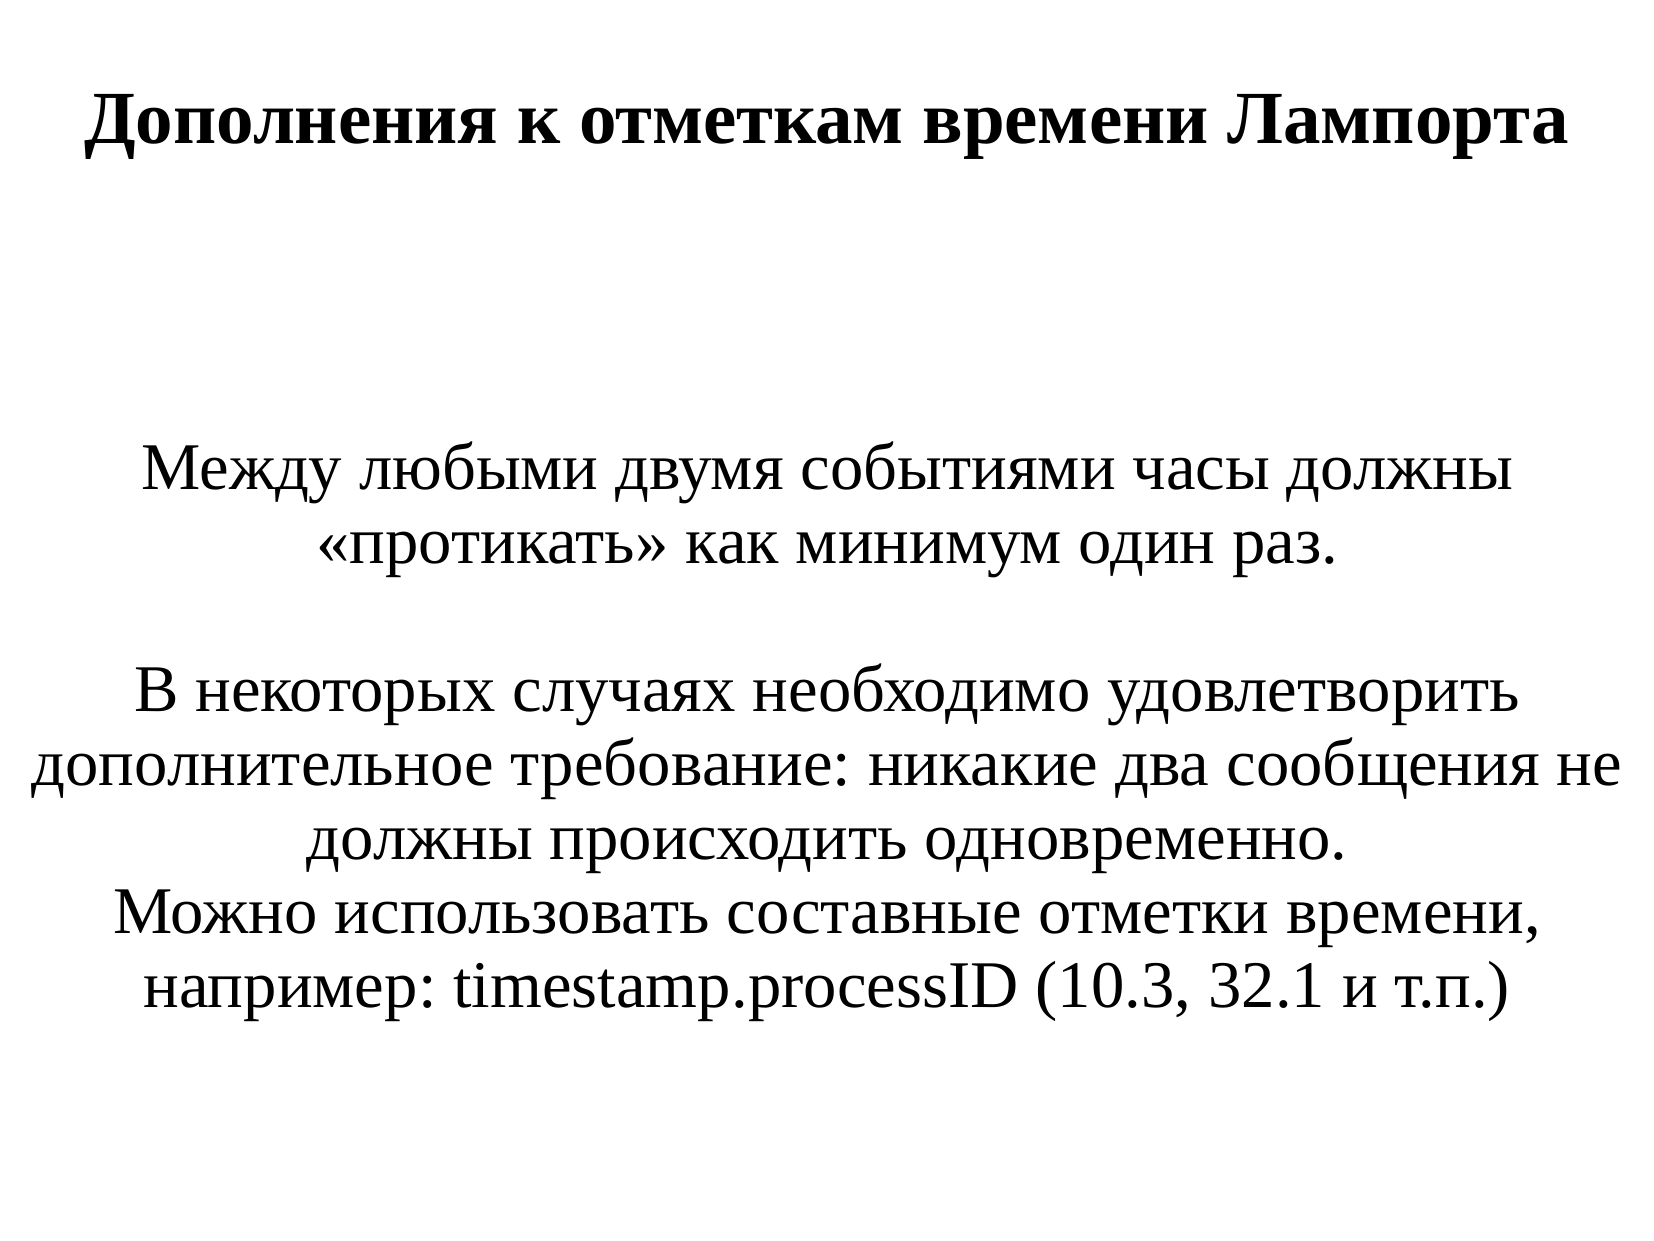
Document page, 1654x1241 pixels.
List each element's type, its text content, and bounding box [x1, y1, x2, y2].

title Дополнения к отметкам времени Лампорта [30, 27, 1624, 210]
subtitle Между любыми двумя событиями часы должны «протикать» как минимум один раз. В некоторых случаях необходимо удовлетворить дополнительное требование: никакие два сообщения не должны происходить одновременно. Можно использовать составные отметки времени, например: timestamp.processID (10.3, 32.1 и т.п.) [30, 236, 1626, 1215]
